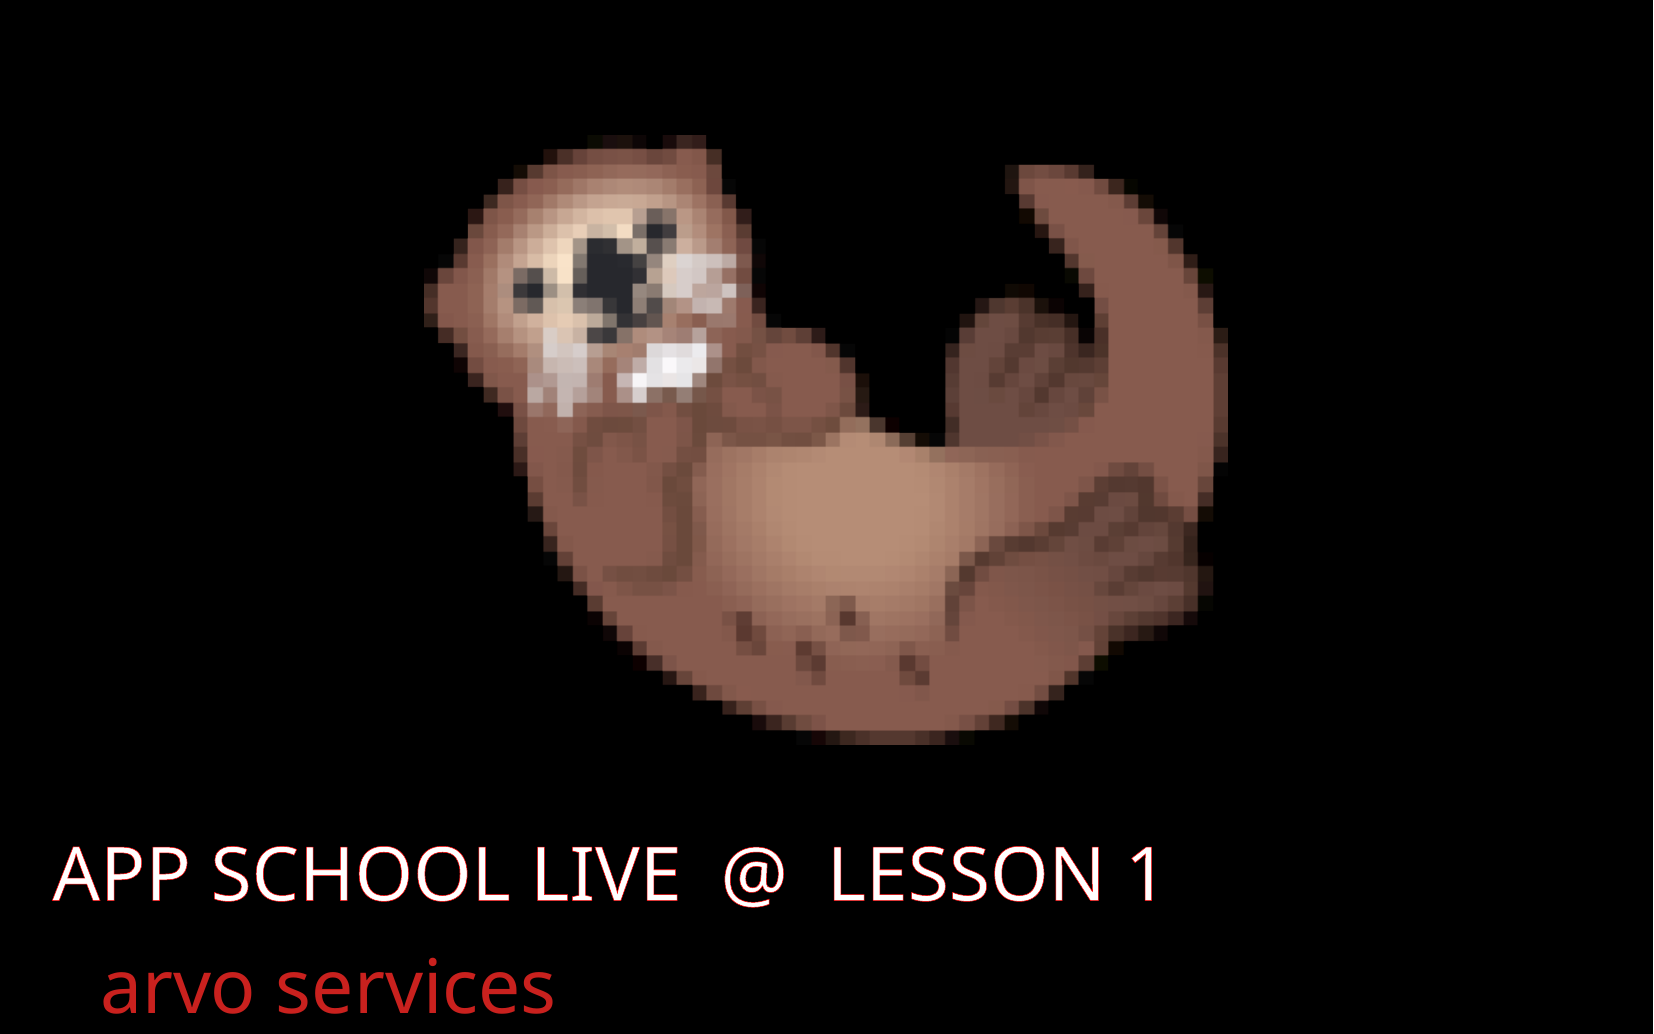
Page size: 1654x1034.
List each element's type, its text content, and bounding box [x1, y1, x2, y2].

picture [424, 135, 1228, 745]
text_box Aarvo services [37, 926, 1555, 1017]
text_box APP SCHOOL LIVE @ LESSON 1 [37, 812, 1613, 903]
